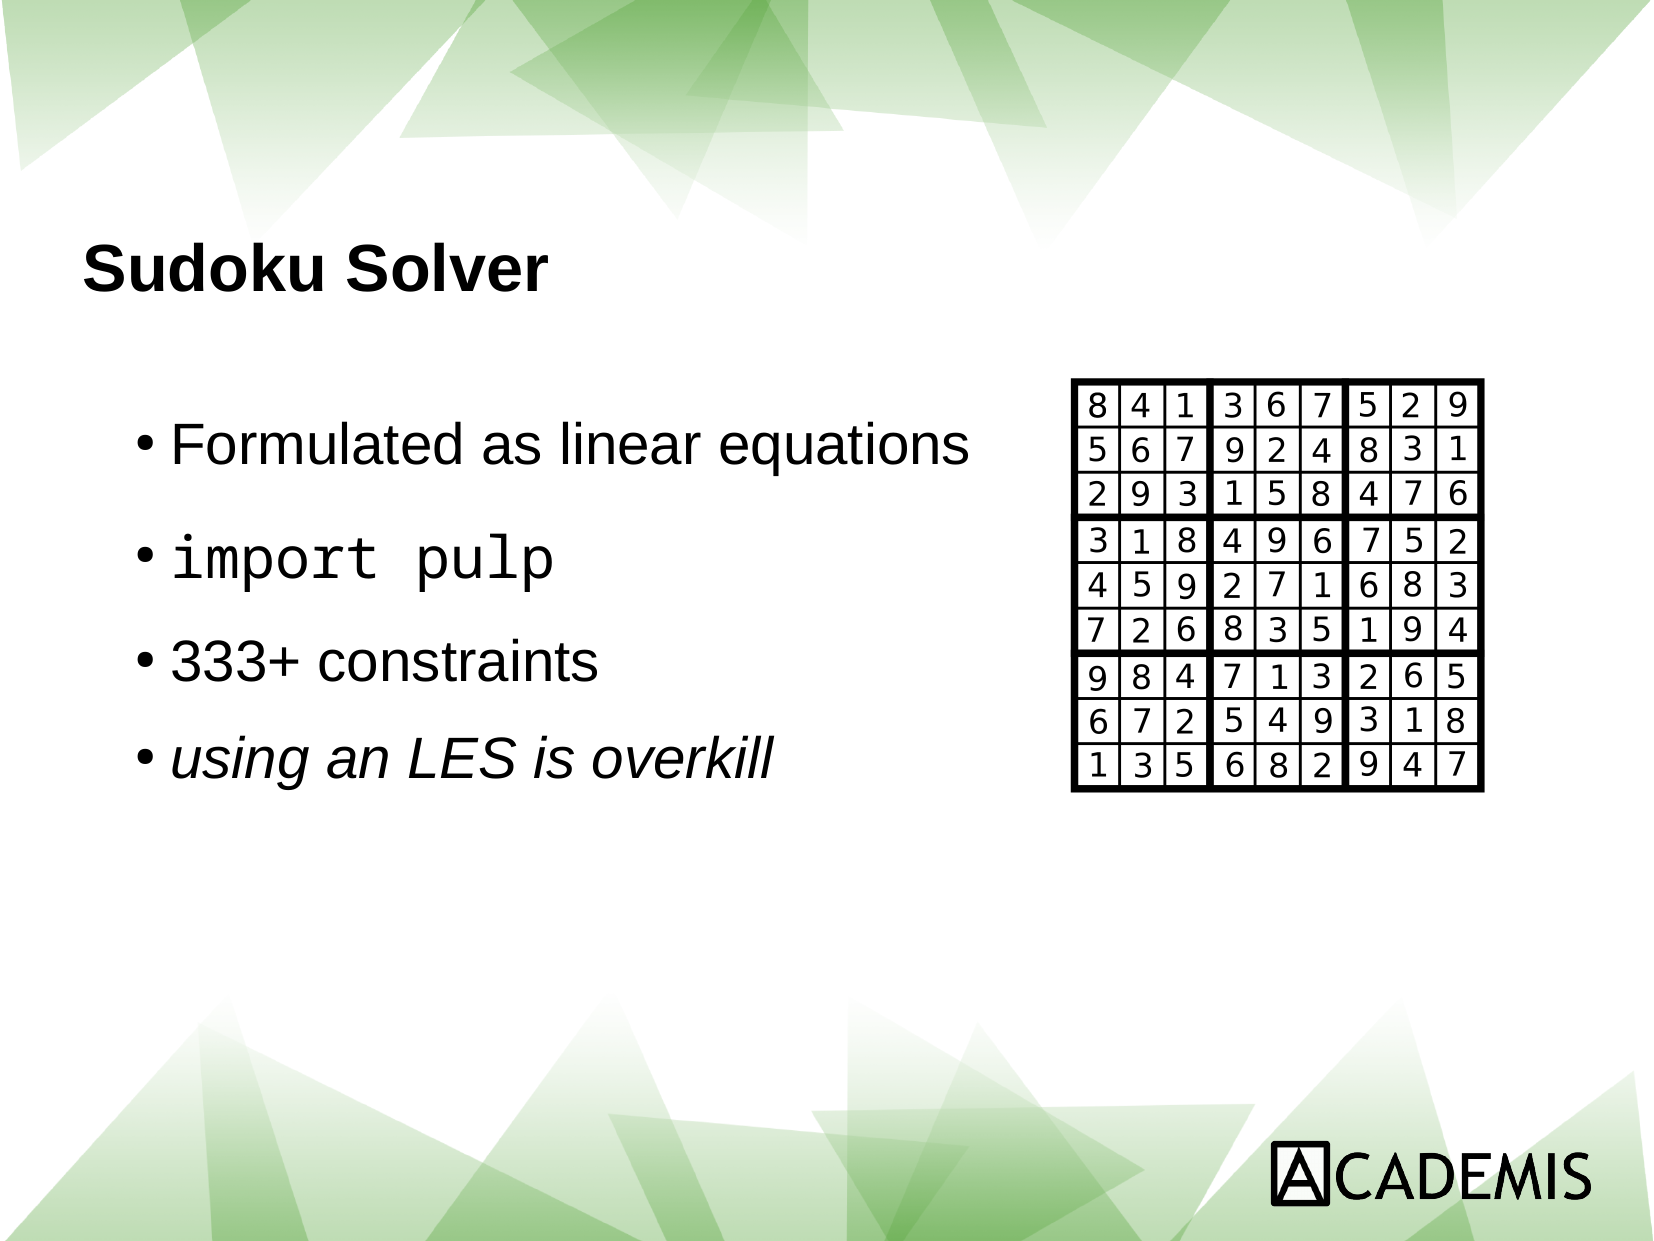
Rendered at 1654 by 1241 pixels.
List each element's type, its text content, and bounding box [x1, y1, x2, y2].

title Sudoku Solver [82, 165, 1571, 373]
picture [2, 985, 1653, 1241]
text_box Formulated as linear equations import pulp 333+ constraints using an LES is overkill [120, 372, 1050, 751]
picture [1050, 359, 1498, 808]
picture [0, 0, 1654, 256]
